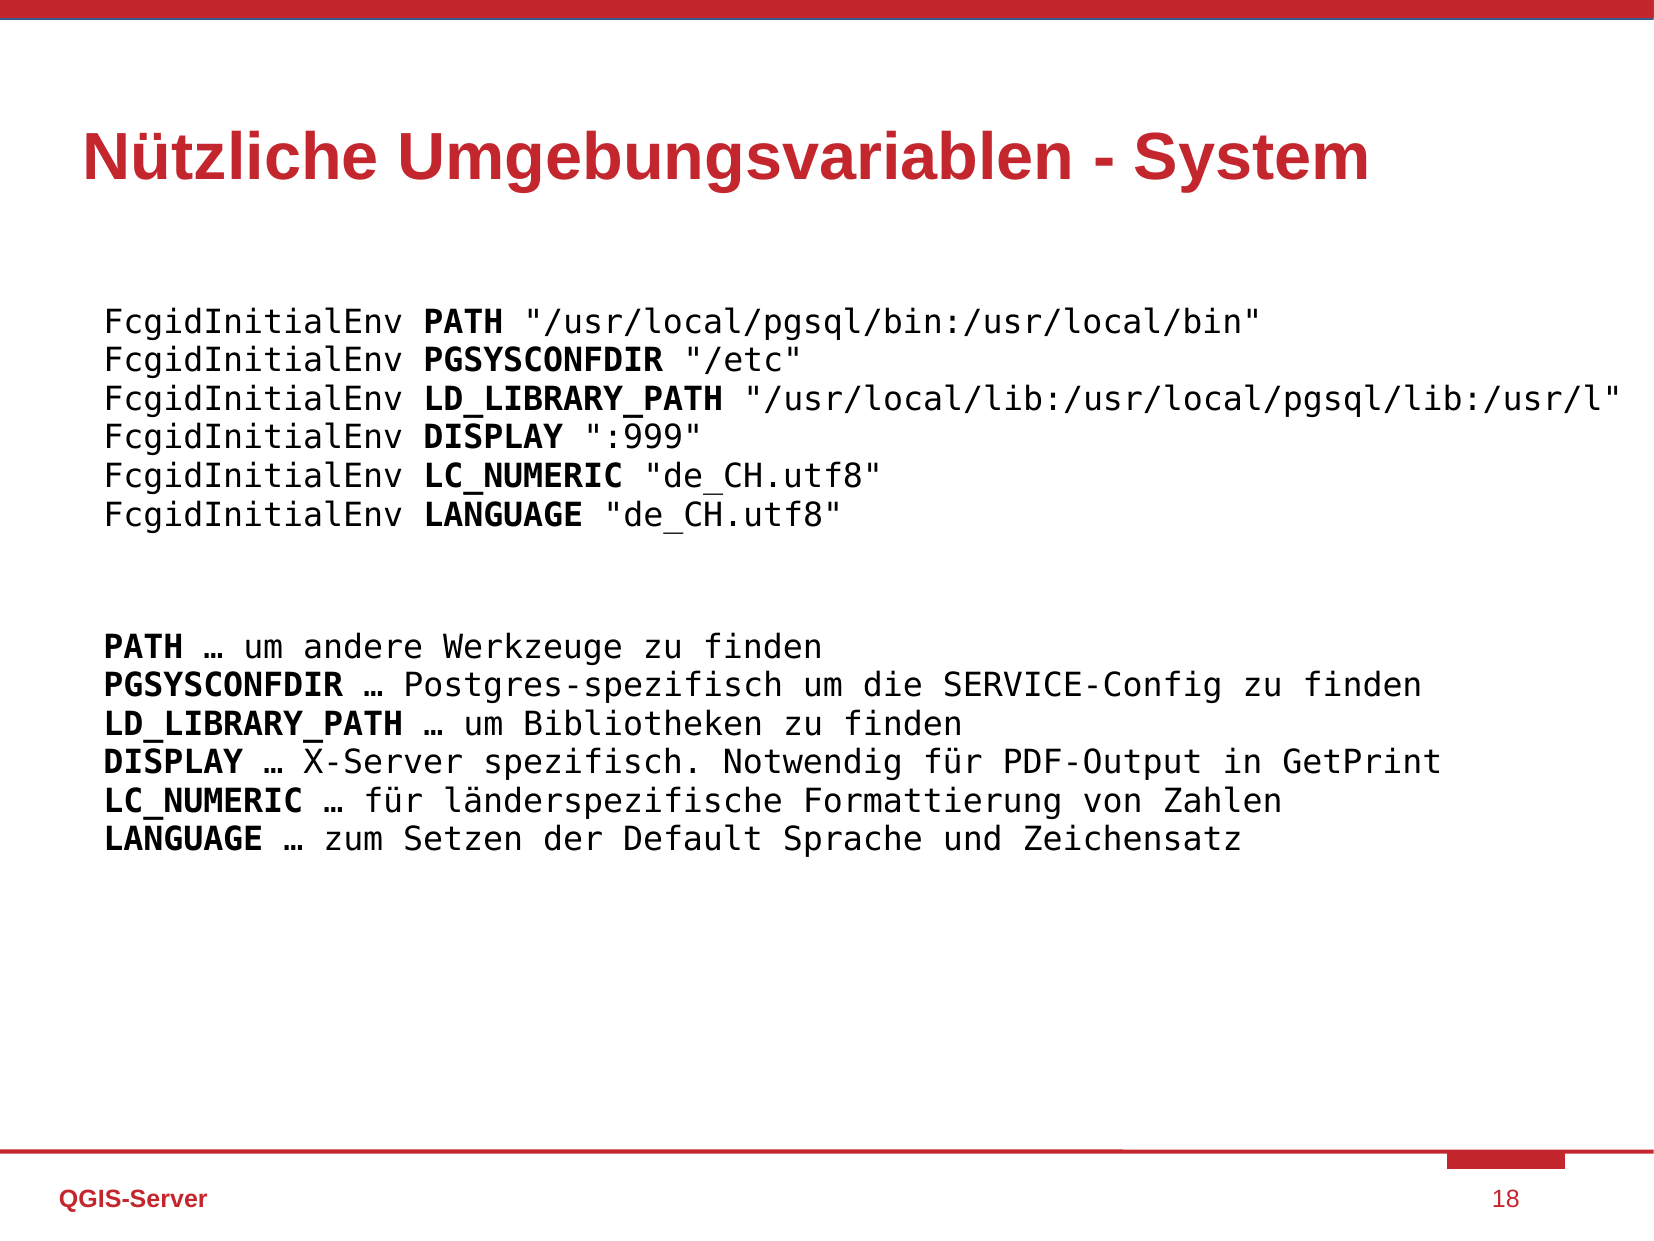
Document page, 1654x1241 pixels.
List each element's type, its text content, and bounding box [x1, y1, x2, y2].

text_box <number> [1446, 1182, 1565, 1223]
title Nützliche Umgebungsvariablen - System [82, 49, 1571, 257]
text_box FcgidInitialEnv PATH "/usr/local/pgsql/bin:/usr/local/bin" FcgidInitialEnv PGSYSCONFDIR "/etc" FcgidInitialEnv LD_LIBRARY_PATH "/usr/local/lib:/usr/local/pgsql/lib:/usr/l" FcgidInitialEnv DISPLAY ":999" FcgidInitialEnv LC_NUMERIC "de_CH.utf8" FcgidInitialEnv LANGUAGE "de_CH.utf8" [88, 295, 1654, 583]
text_box PATH … um andere Werkzeuge zu finden PGSYSCONFDIR … Postgres-spezifisch um die SERVICE-Config zu finden LD_LIBRARY_PATH … um Bibliotheken zu finden DISPLAY … X-Server spezifisch. Notwendig für PDF-Output in GetPrint LC_NUMERIC … für länderspezifische Formattierung von Zahlen LANGUAGE … zum Setzen der Default Sprache und Zeichensatz [88, 620, 1536, 869]
text_box QGIS-Server [59, 1182, 1241, 1223]
